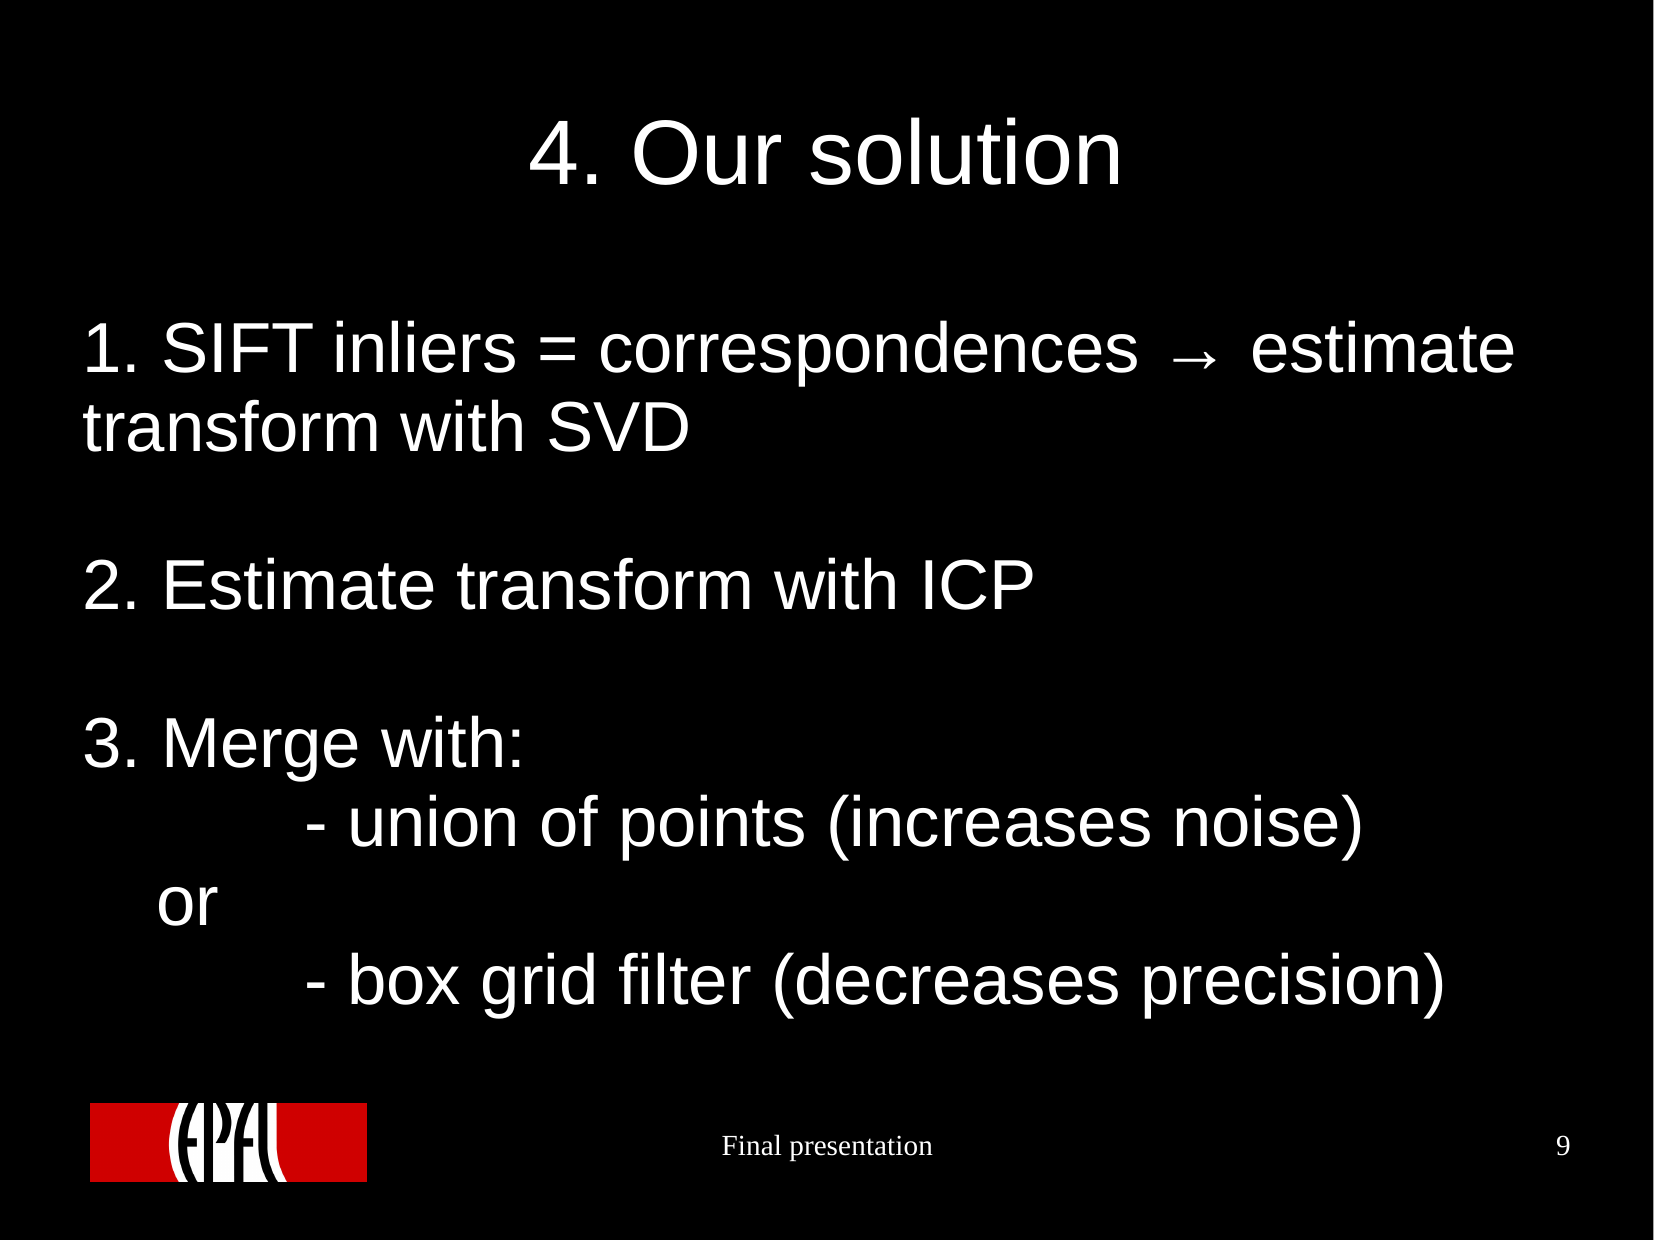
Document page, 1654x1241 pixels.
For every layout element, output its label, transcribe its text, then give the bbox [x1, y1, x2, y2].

subtitle 1. SIFT inliers = correspondences → estimate transform with SVD 2. Estimate transform with ICP 3. Merge with: - union of points (increases noise) or - box grid filter (decreases precision) [82, 254, 1571, 1074]
picture [90, 1103, 367, 1182]
title 4. Our solution [82, 49, 1571, 254]
